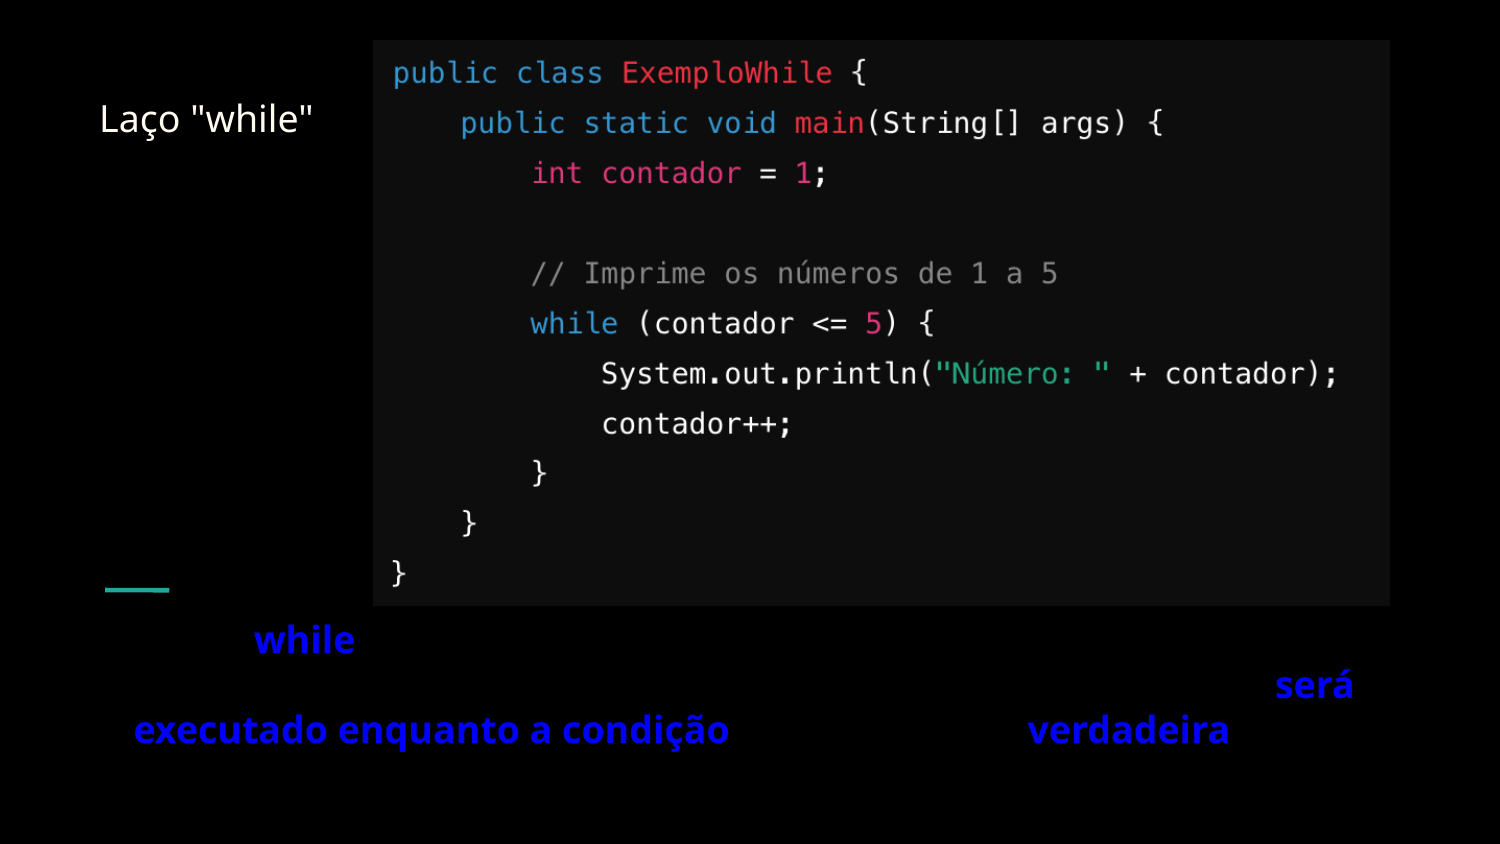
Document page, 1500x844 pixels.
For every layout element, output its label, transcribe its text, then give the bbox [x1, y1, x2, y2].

text_box O laço while é usado quando não sabemos antecipadamente quantas vezes precisamos repetir um bloco de código. O bloco de código será executado enquanto a condição especificada for verdadeira. [118, 601, 1416, 767]
picture [373, 40, 1390, 606]
title Laço "while" [84, 40, 373, 156]
